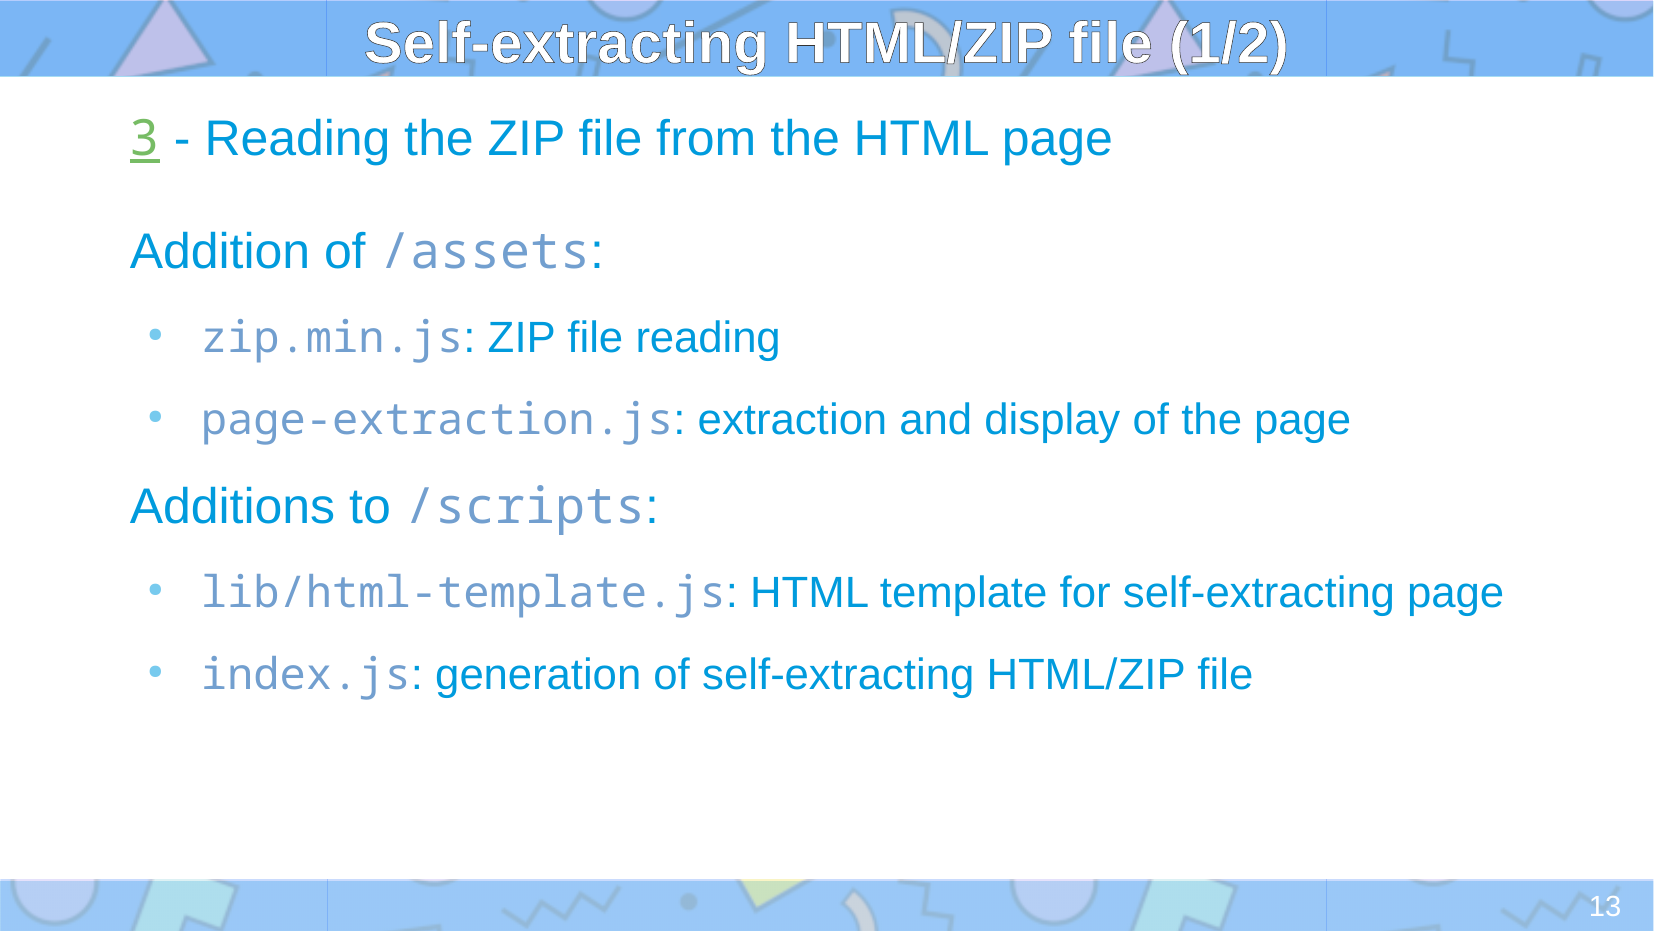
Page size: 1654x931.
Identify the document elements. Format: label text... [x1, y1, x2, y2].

list 3️ - Reading the ZIP file from the HTML page Addition of /assets: zip.min.js: ZIP file reading page-extraction.js: extraction and display of the page Additions to /scripts: lib/html-template.js: HTML template for self-extracting page index.js: generation of self-extracting HTML/ZIP file [59, 101, 1595, 863]
picture [0, 879, 1654, 931]
picture [0, 0, 1654, 76]
title Self-extracting HTML/ZIP file (1/2) [59, 3, 1595, 82]
